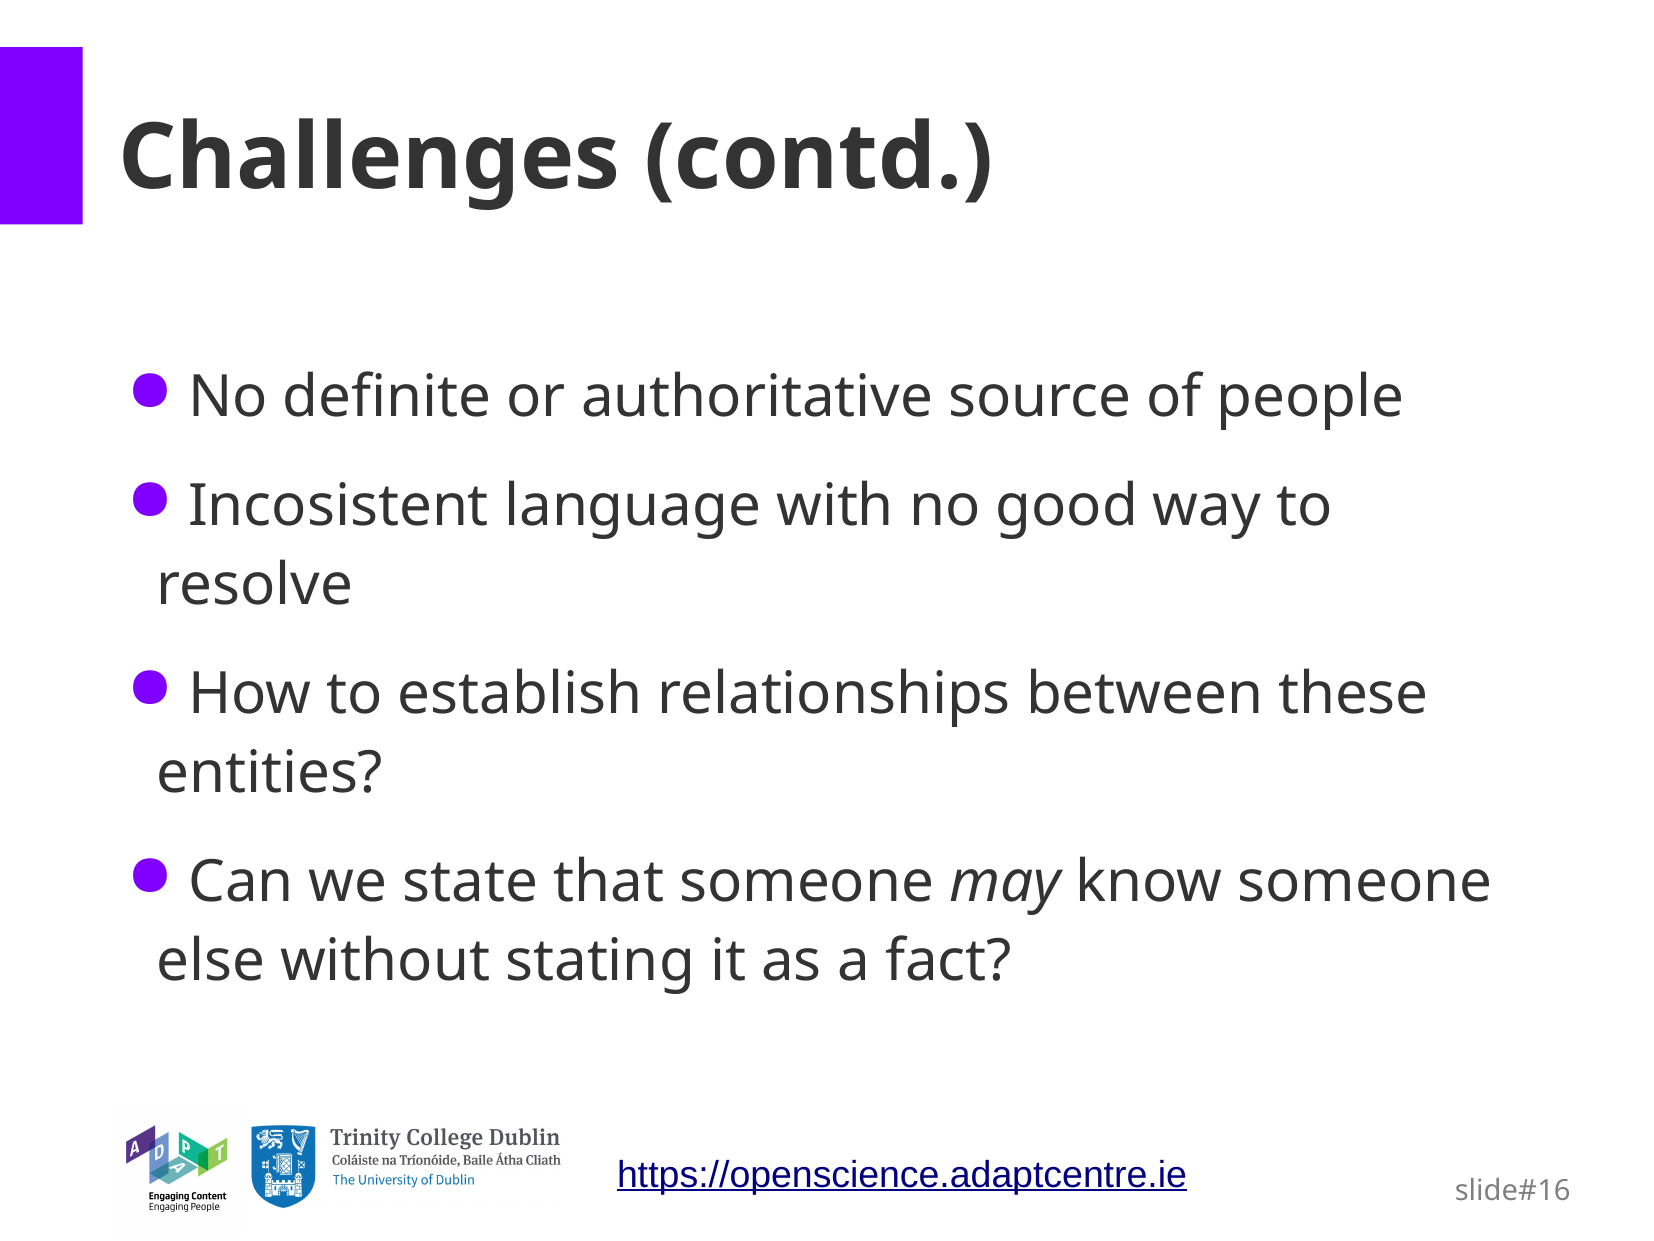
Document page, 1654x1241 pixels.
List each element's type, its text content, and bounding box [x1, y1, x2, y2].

title Challenges (contd.) [118, 49, 1571, 257]
picture [248, 1122, 564, 1211]
list No definite or authoritative source of people Incosistent language with no good way to resolve How to establish relationships between these entities? Can we state that someone may know someone else without stating it as a fact? [118, 354, 1536, 1074]
picture [106, 1098, 247, 1239]
